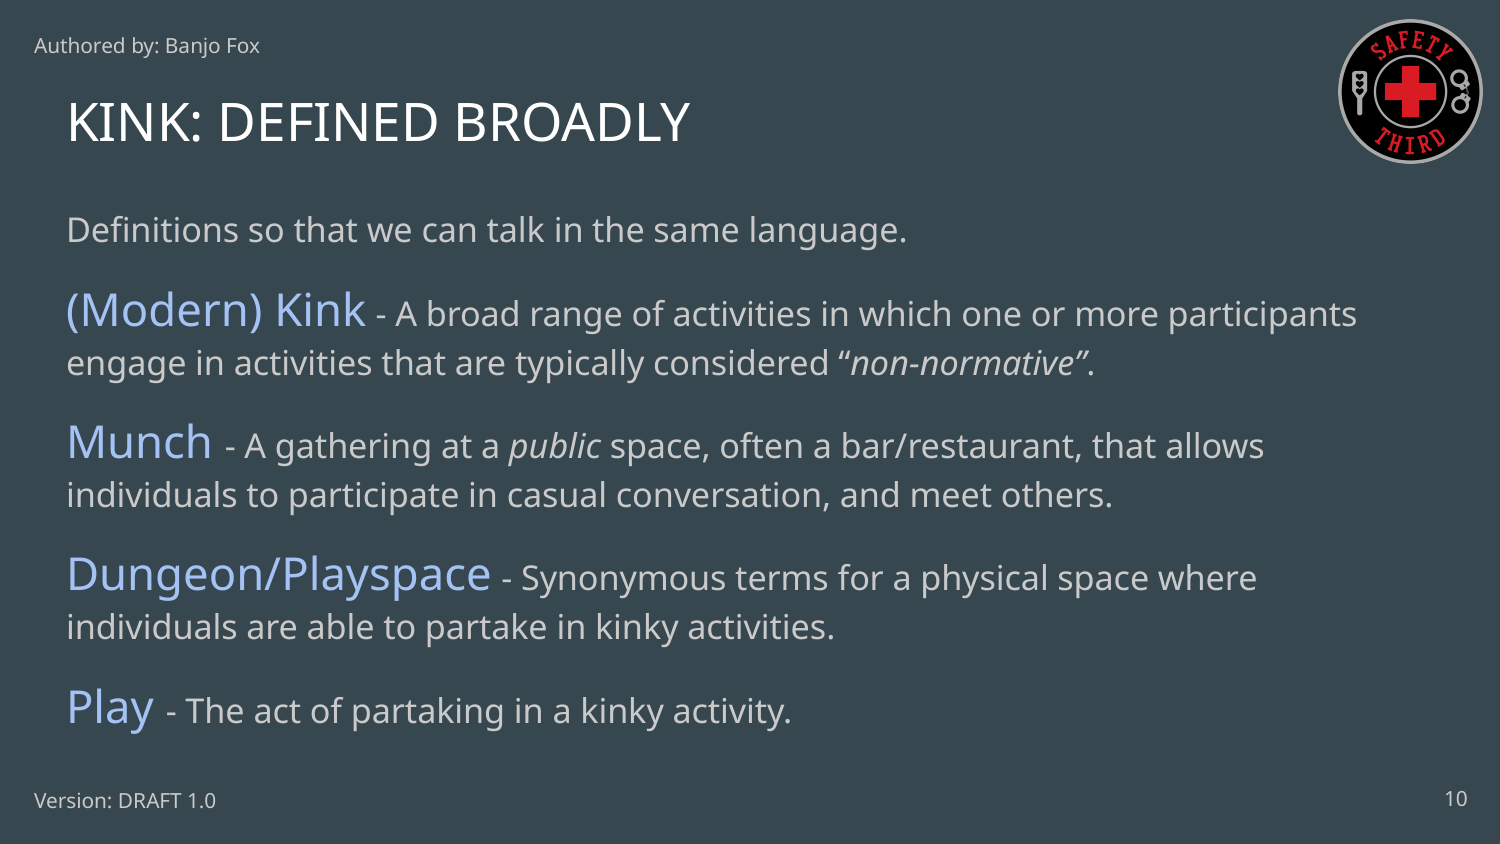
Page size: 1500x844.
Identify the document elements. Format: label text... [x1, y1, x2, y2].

title KINK: DEFINED BROADLY [51, 72, 1319, 167]
picture [1338, 19, 1483, 164]
slide_number <number> [1392, 767, 1483, 833]
list Definitions so that we can talk in the same language. (Modern) Kink - A broad range of activities in which one or more participants engage in activities that are typically considered “non-normative”. Munch - A gathering at a public space, often a bar/restaurant, that allows individuals to participate in casual conversation, and meet others. Dungeon/Playspace - Synonymous terms for a physical space where individuals are able to partake in kinky activities. Play - The act of partaking in a kinky activity. [51, 187, 1449, 749]
